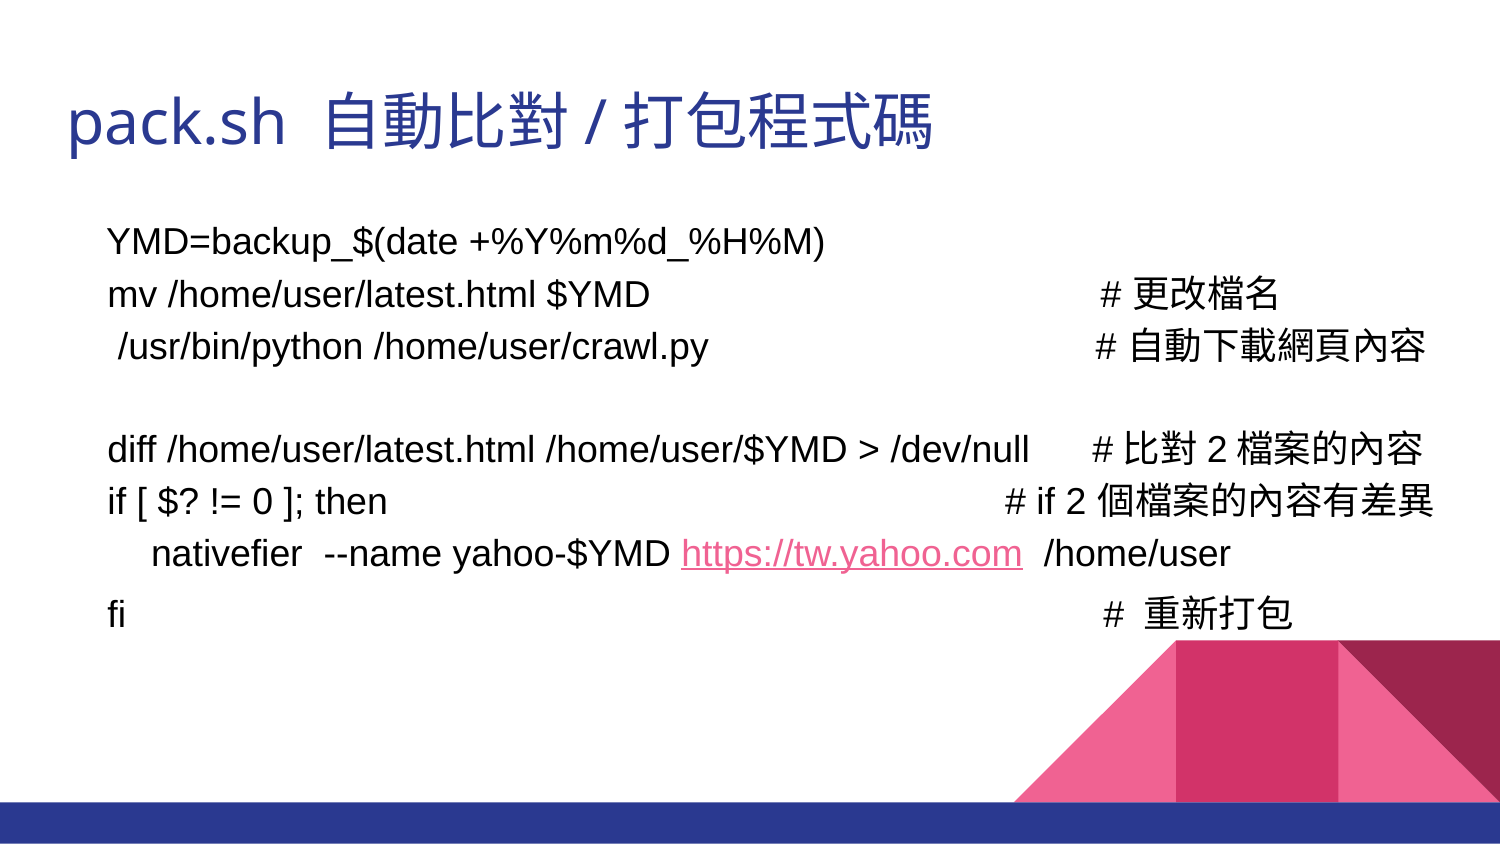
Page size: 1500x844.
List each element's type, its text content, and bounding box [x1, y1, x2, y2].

title pack.sh 自動比對/打包程式碼 [51, 67, 1449, 167]
list YMD=backup_$(date +%Y%m%d_%H%M) mv /home/user/latest.html $YMD #更改檔名 /usr/bin/python /home/user/crawl.py #自動下載網頁內容 diff /home/user/latest.html /home/user/$YMD > /dev/null #比對2檔案的內容 if [ $? != 0 ]; then # if 2個檔案的內容有差異 nativefier --name yahoo-$YMD https://tw.yahoo.com /home/user fi # 重新打包 [39, 185, 1470, 799]
